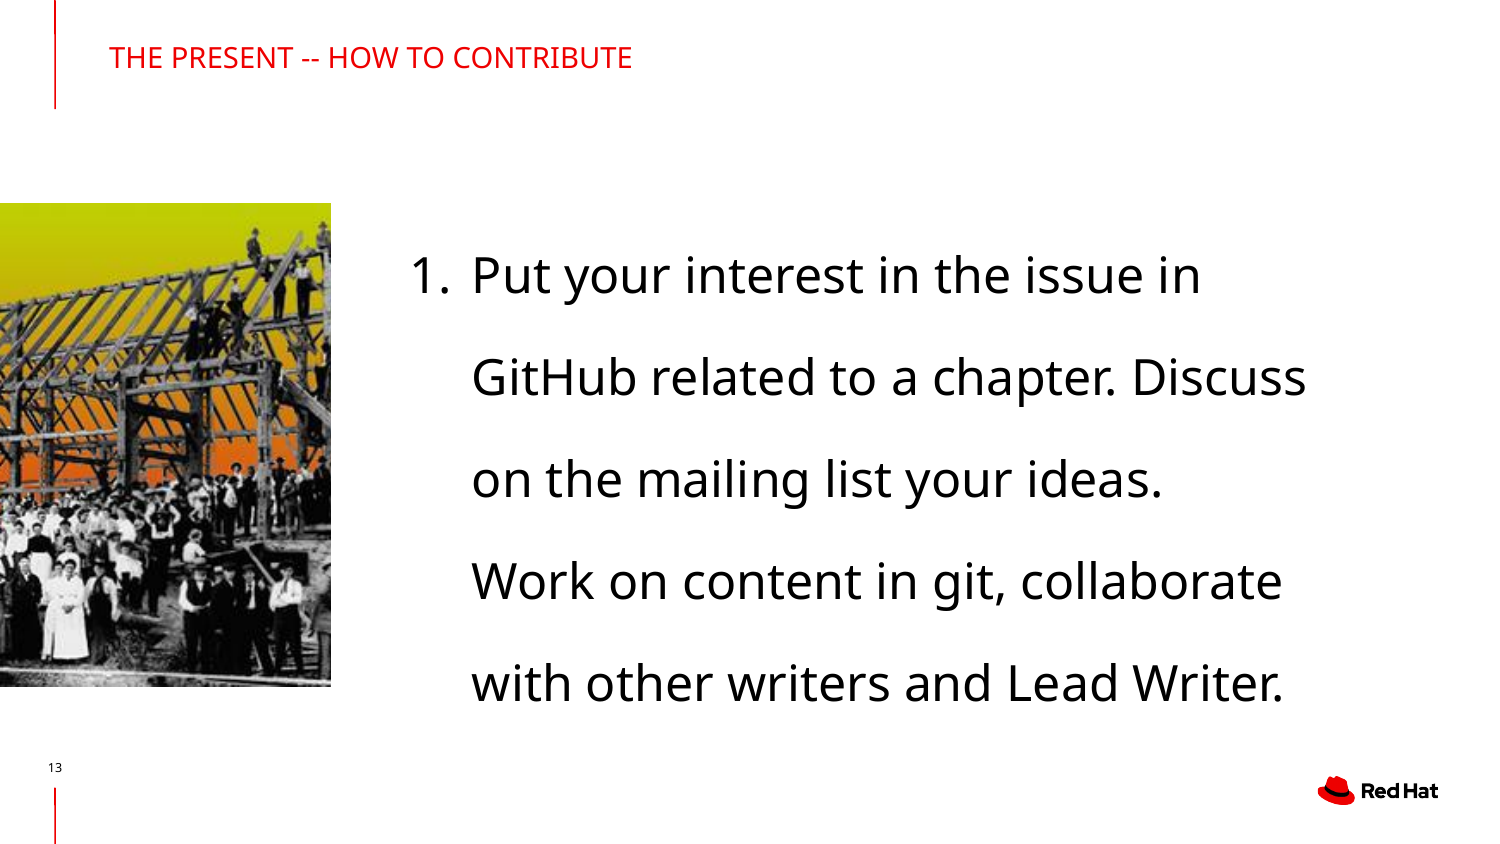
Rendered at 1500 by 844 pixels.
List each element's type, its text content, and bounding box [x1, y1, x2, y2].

slide_number <number> [10, 759, 101, 777]
subtitle THE PRESENT -- HOW TO CONTRIBUTE [55, 6, 689, 108]
title Put your interest in the issue in GitHub related to a chapter. Discuss on the mailing list your ideas. Work on content in git, collaborate with other writers and Lead Writer. [396, 203, 1328, 688]
picture [0, 203, 331, 688]
picture [1317, 776, 1438, 805]
